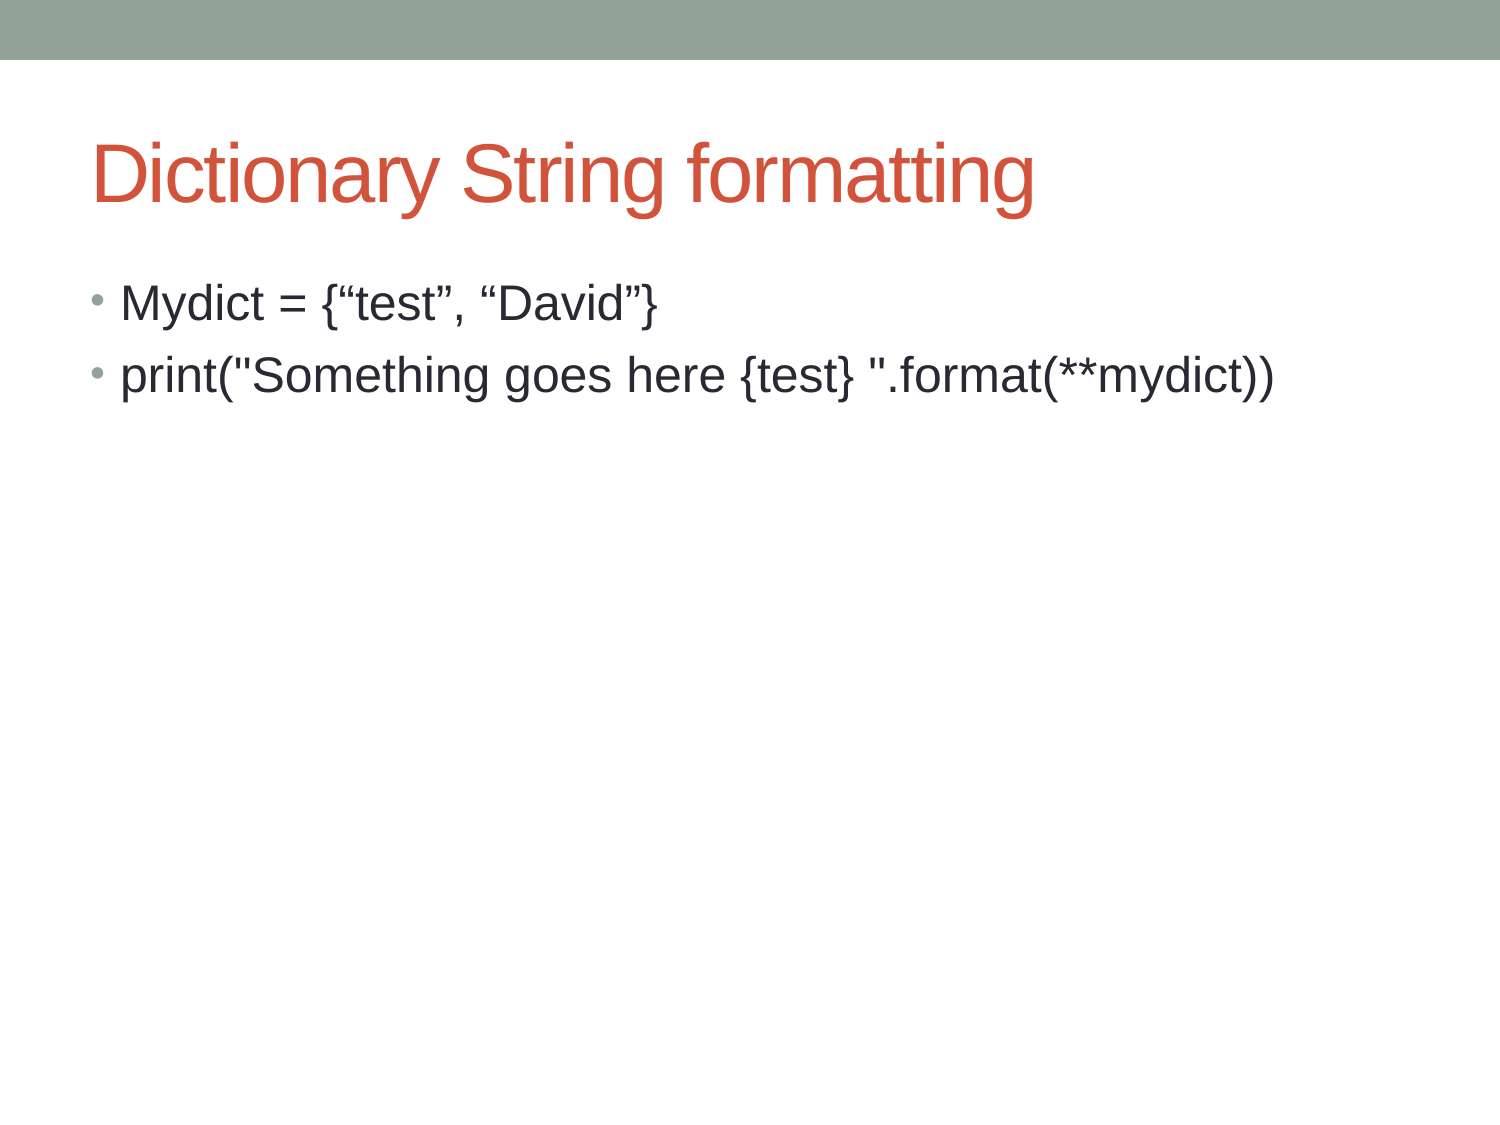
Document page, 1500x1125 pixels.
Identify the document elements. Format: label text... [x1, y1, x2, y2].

title Dictionary String formatting [75, 87, 1426, 251]
list Mydict = {“test”, “David”} print("Something goes here {test} ".format(**mydict)) [75, 262, 1426, 1063]
